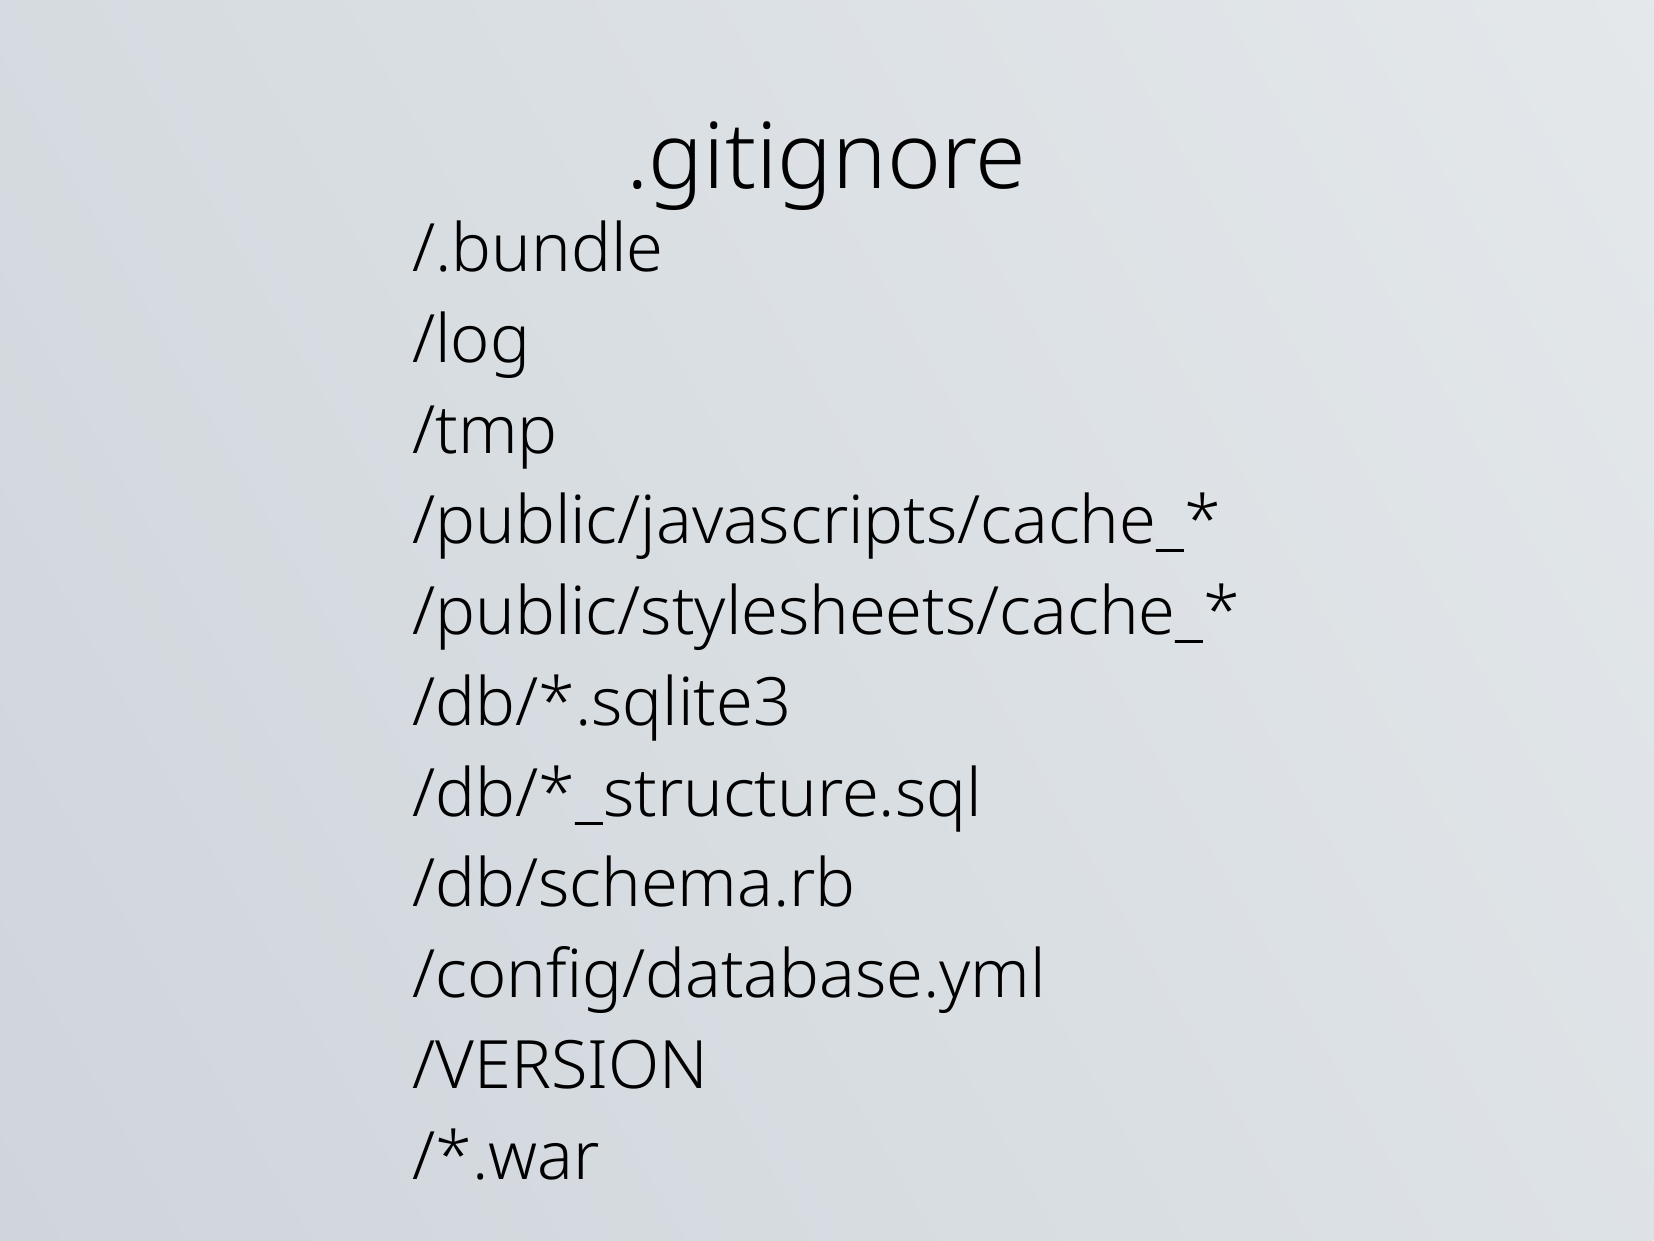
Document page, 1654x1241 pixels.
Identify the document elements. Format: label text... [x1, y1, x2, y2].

title .gitignore [663, 56, 990, 250]
subtitle /.bundle /log /tmp /public/javascripts/cache_* /public/stylesheets/cache_* /db/*.sqlite3 /db/*_structure.sql /db/schema.rb /config/database.yml /VERSION /*.war [475, 281, 1178, 1118]
